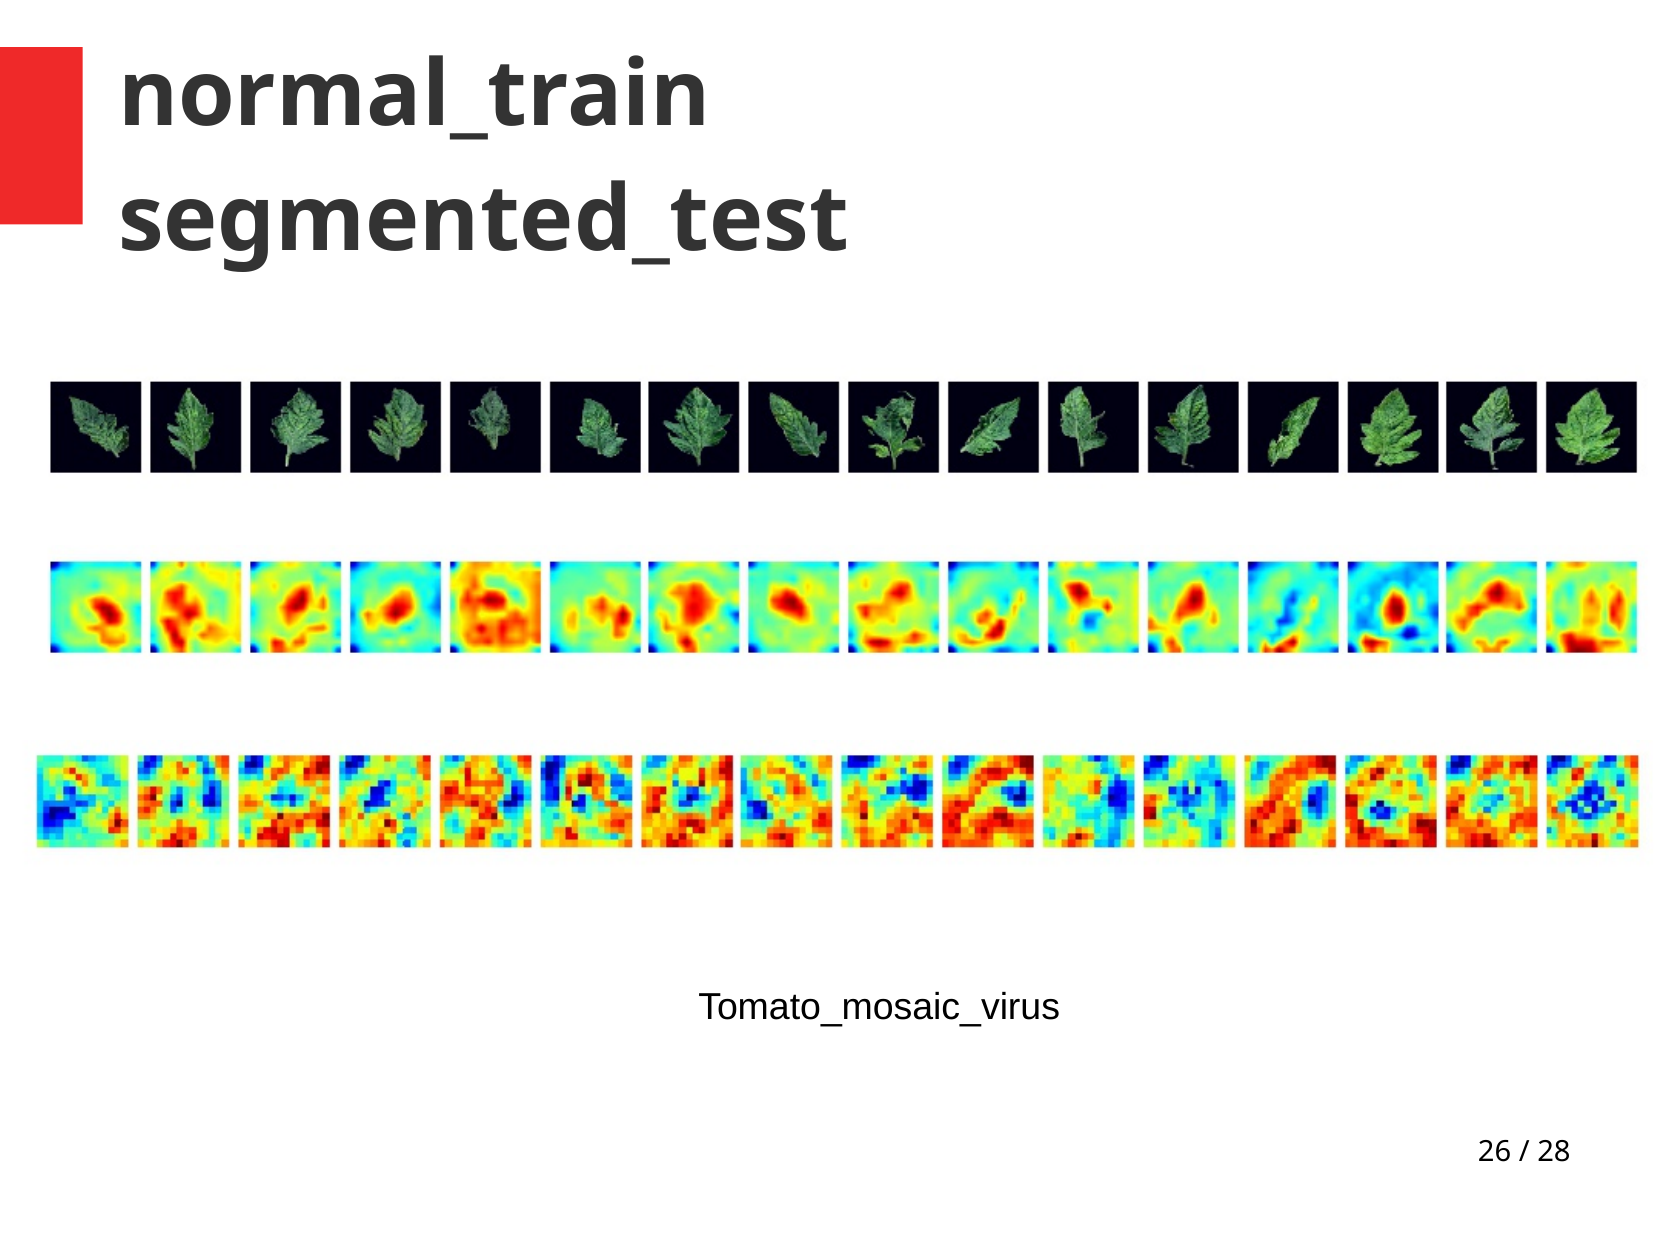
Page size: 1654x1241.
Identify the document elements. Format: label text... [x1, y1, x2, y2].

text_box Tomato_mosaic_virus [683, 978, 1076, 1036]
picture [0, 365, 1654, 511]
title normal_train segmented_test [118, 45, 1571, 260]
picture [0, 740, 1654, 886]
picture [0, 545, 1654, 691]
